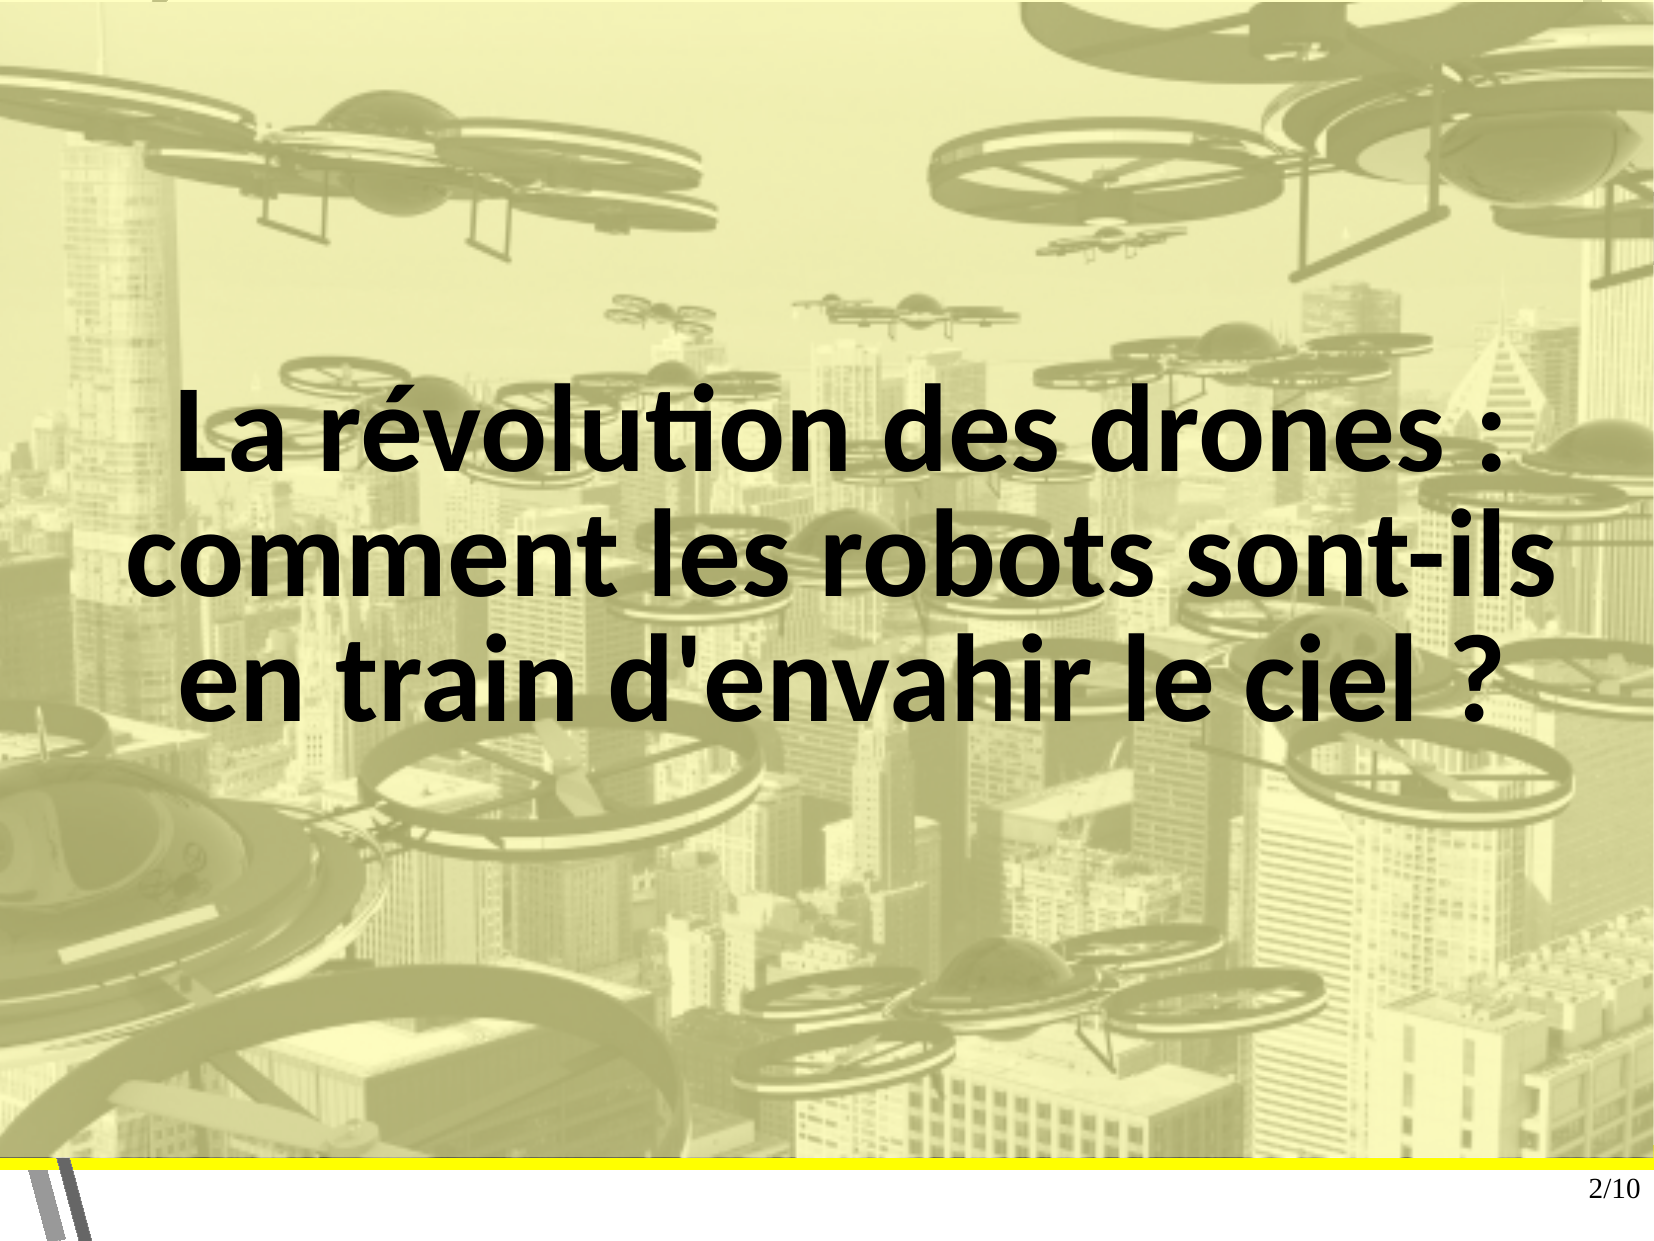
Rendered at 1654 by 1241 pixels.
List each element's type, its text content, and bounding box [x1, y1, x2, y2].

text_box [0, 0, 1654, 1158]
text_box La révolution des drones : comment les robots sont-ils en train d'envahir le ciel ? [68, 369, 1616, 995]
